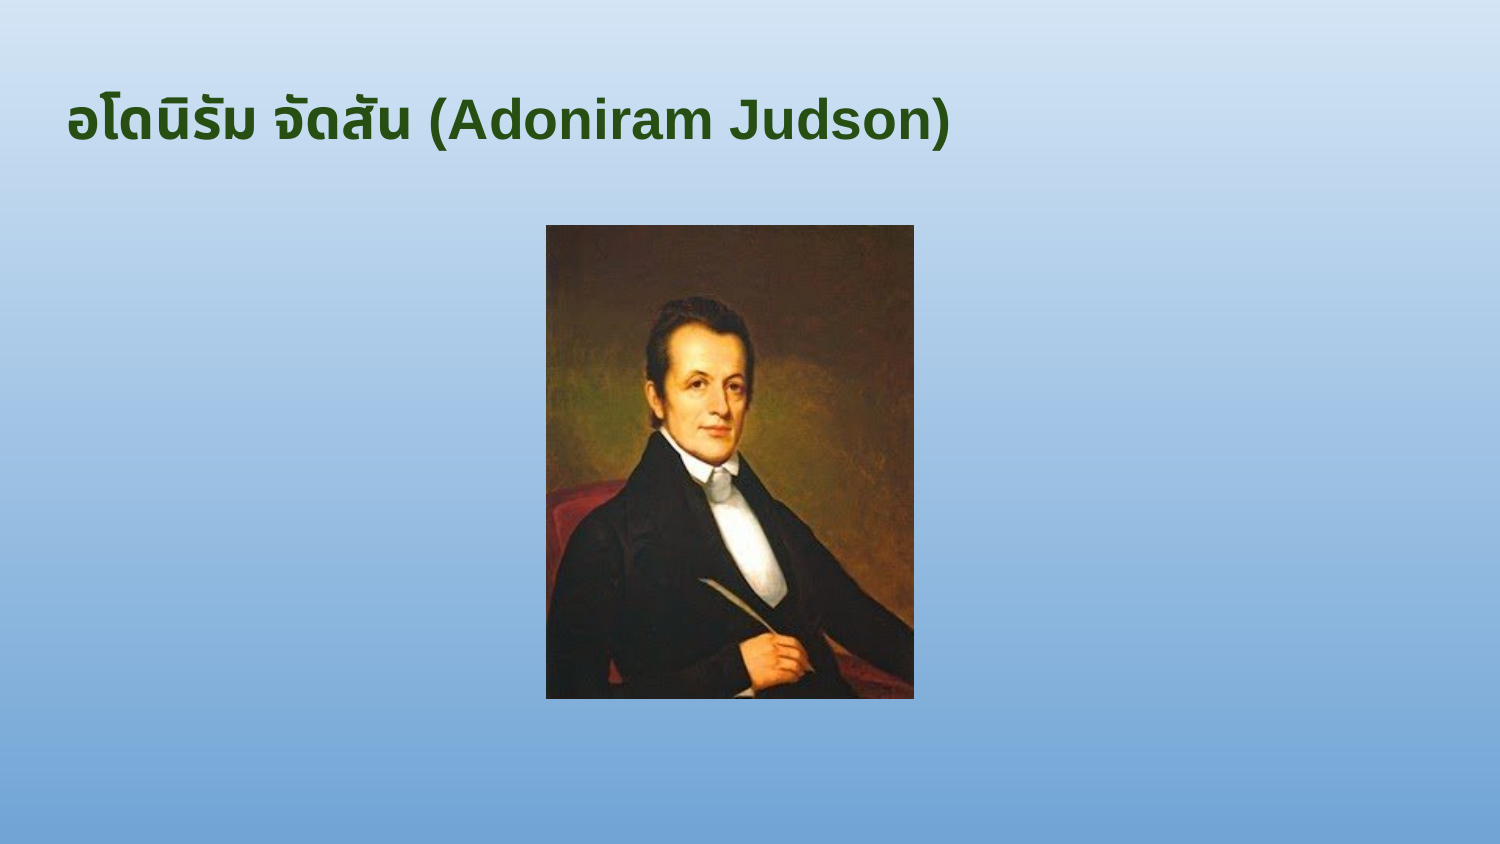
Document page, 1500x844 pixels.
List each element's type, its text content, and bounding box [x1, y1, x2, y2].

picture [546, 225, 914, 699]
title อโดนิรัม จัดสัน (Adoniram Judson) [51, 72, 1449, 167]
